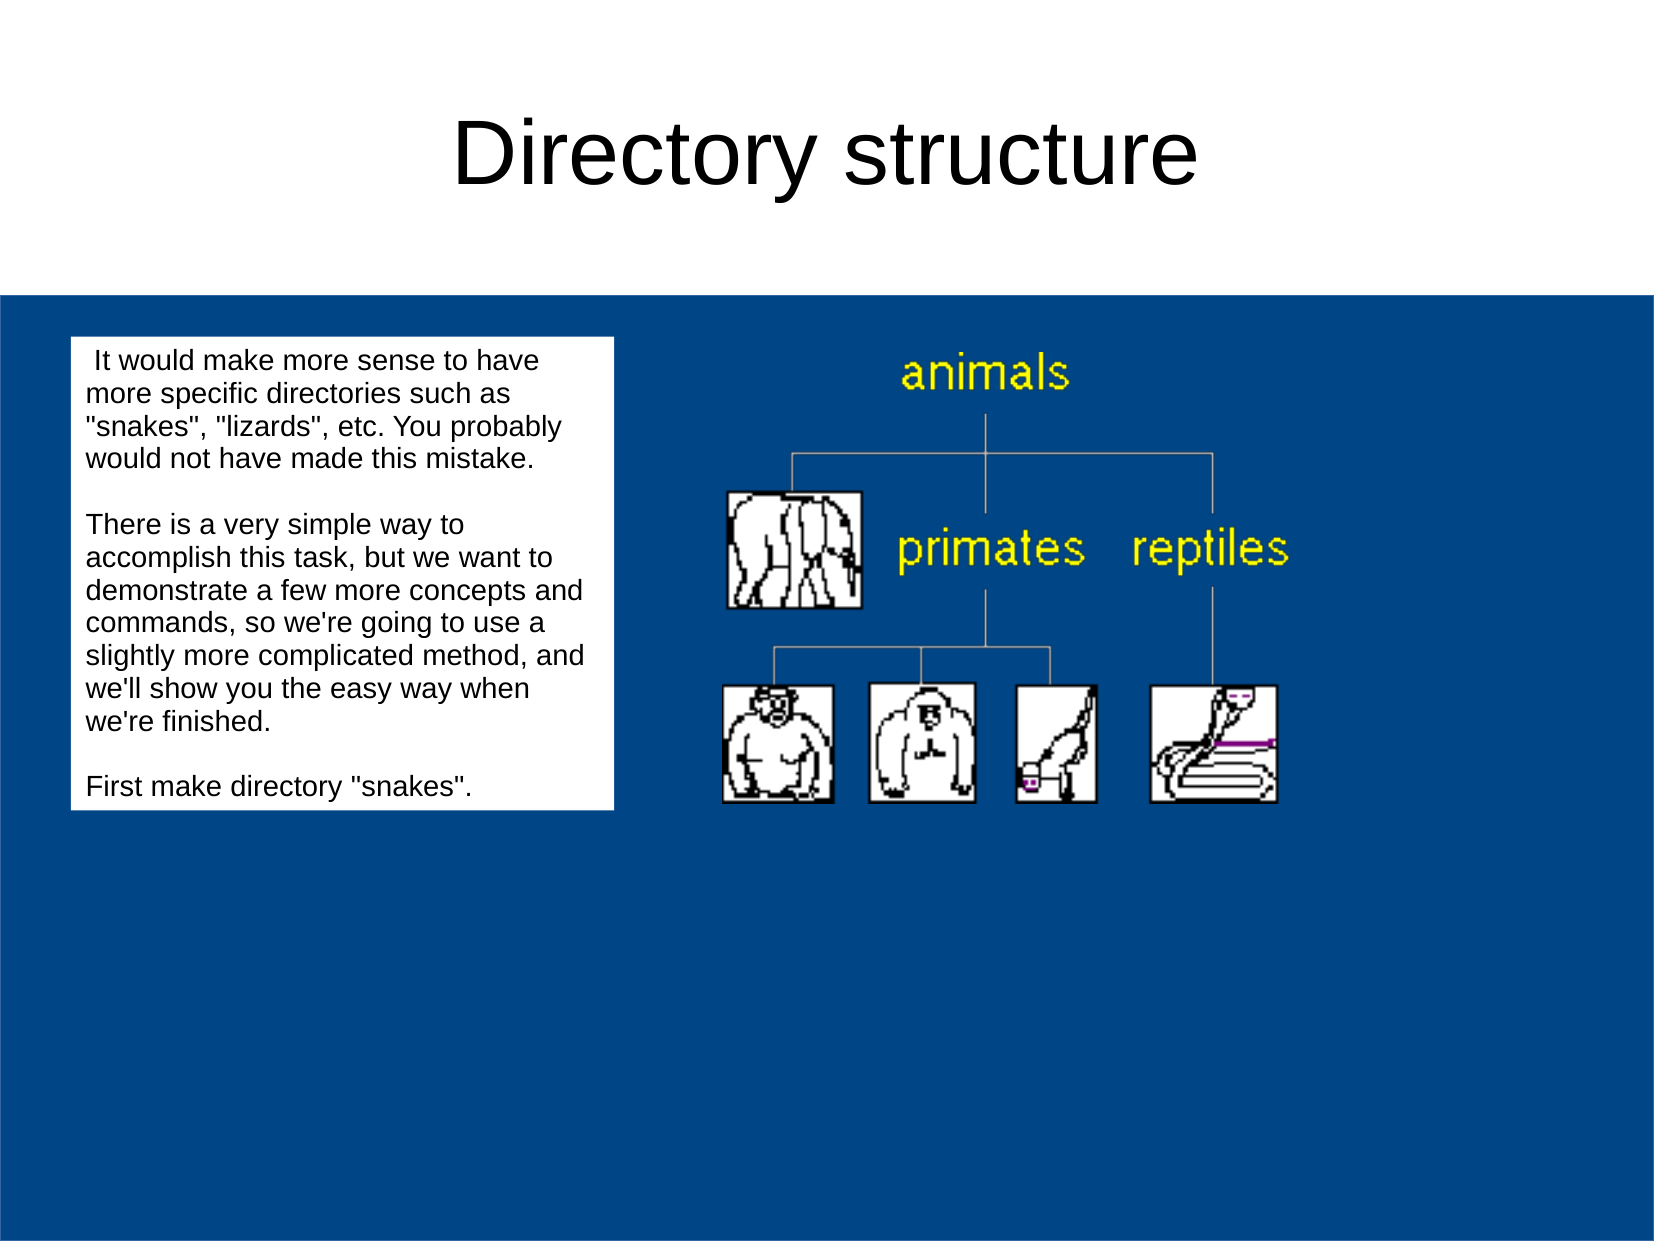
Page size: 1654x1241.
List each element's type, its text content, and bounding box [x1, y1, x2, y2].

title Directory structure [82, 49, 1571, 257]
picture [722, 352, 1501, 804]
text_box [0, 295, 1654, 1241]
text_box It would make more sense to have more specific directories such as "snakes", "lizards", etc. You probably would not have made this mistake. There is a very simple way to accomplish this task, but we want to demonstrate a few more concepts and commands, so we're going to use a slightly more complicated method, and we'll show you the easy way when we're finished. First make directory "snakes". [70, 336, 615, 811]
